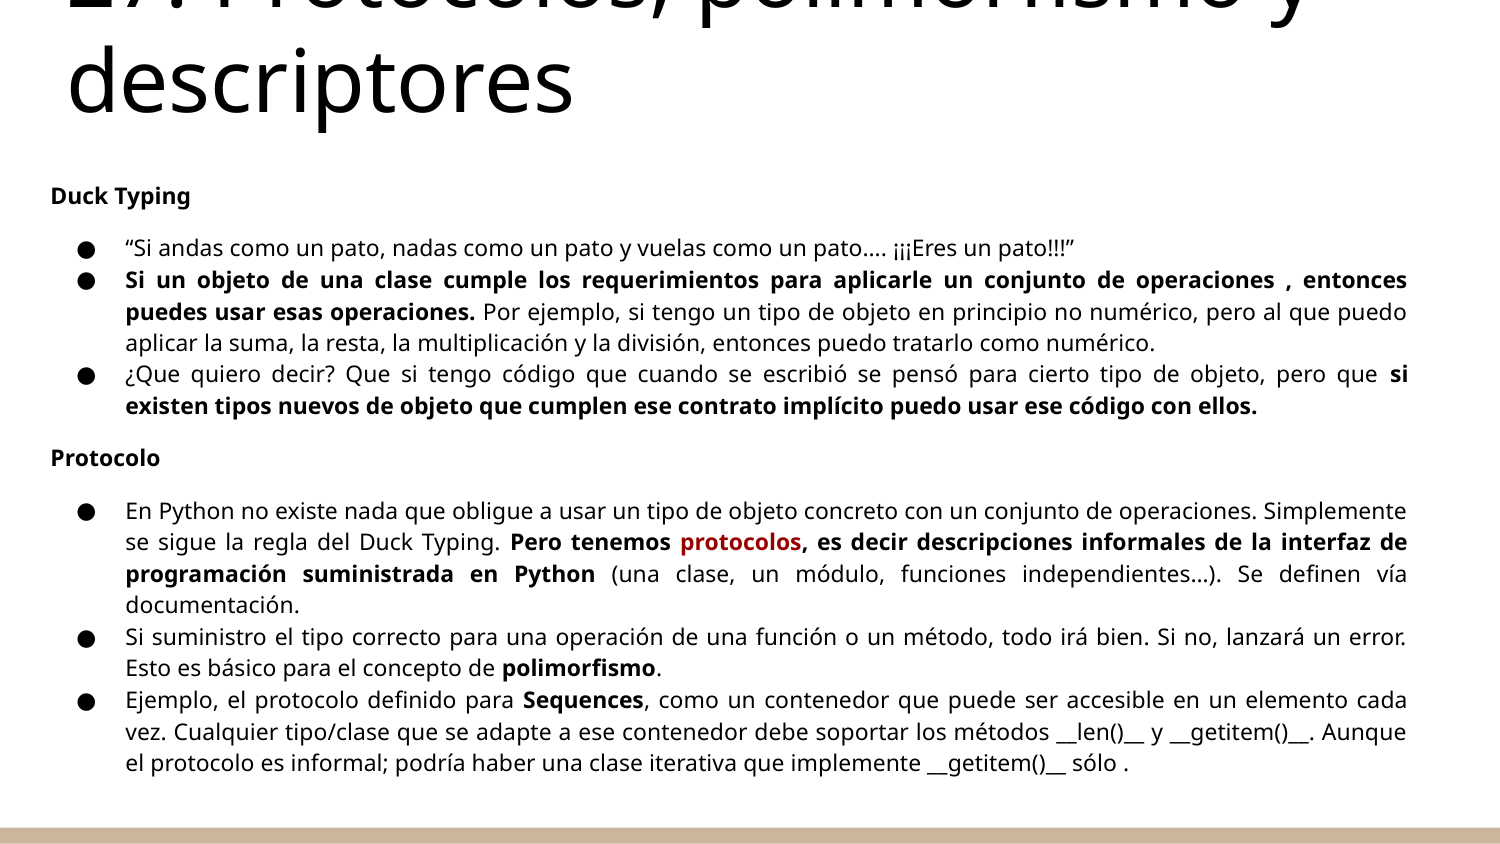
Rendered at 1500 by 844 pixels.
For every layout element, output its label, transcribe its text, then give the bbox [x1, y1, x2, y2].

text_box Duck Typing “Si andas como un pato, nadas como un pato y vuelas como un pato…. ¡¡¡Eres un pato!!!” Si un objeto de una clase cumple los requerimientos para aplicarle un conjunto de operaciones , entonces puedes usar esas operaciones. Por ejemplo, si tengo un tipo de objeto en principio no numérico, pero al que puedo aplicar la suma, la resta, la multiplicación y la división, entonces puedo tratarlo como numérico. ¿Que quiero decir? Que si tengo código que cuando se escribió se pensó para cierto tipo de objeto, pero que si existen tipos nuevos de objeto que cumplen ese contrato implícito puedo usar ese código con ellos. Protocolo En Python no existe nada que obligue a usar un tipo de objeto concreto con un conjunto de operaciones. Simplemente se sigue la regla del Duck Typing. Pero tenemos protocolos, es decir descripciones informales de la interfaz de programación suministrada en Python (una clase, un módulo, funciones independientes…). Se definen vía documentación. Si suministro el tipo correcto para una operación de una función o un método, todo irá bien. Si no, lanzará un error. Esto es básico para el concepto de polimorfismo. Ejemplo, el protocolo definido para Sequences, como un contenedor que puede ser accesible en un elemento cada vez. Cualquier tipo/clase que se adapte a ese contenedor debe soportar los métodos __len()__ y __getitem()__. Aunque el protocolo es informal; podría haber una clase iterativa que implemente __getitem()__ sólo . [35, 155, 1424, 799]
title 27. Protocolos, polimorfismo y descriptores [51, 51, 1449, 146]
